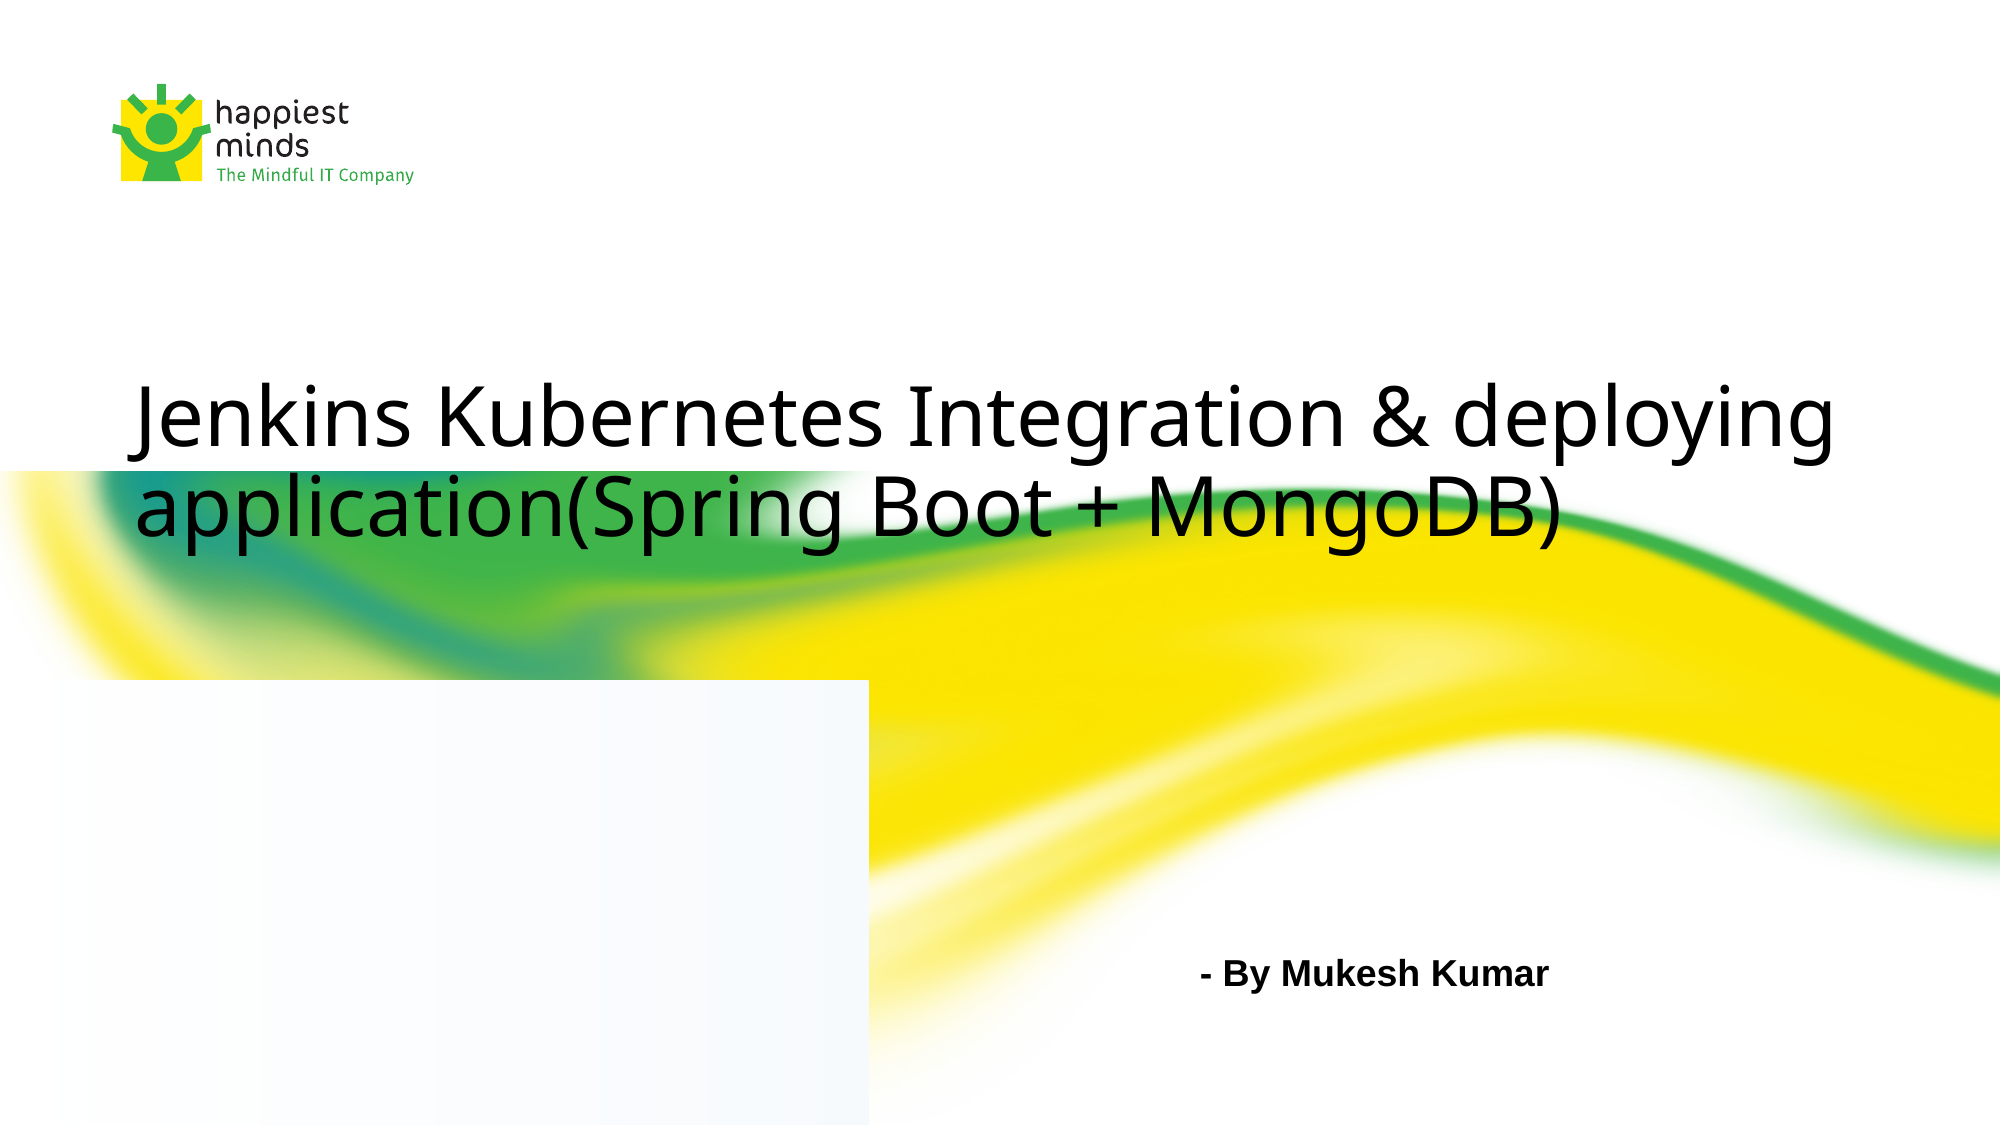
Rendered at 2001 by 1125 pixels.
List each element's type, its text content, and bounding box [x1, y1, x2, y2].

text_box - By Mukesh Kumar [1185, 945, 1565, 1004]
picture [0, 471, 2000, 1125]
list Jenkins Kubernetes Integration & deploying application(Spring Boot + MongoDB) [120, 366, 1951, 631]
list [1209, 480, 1884, 562]
